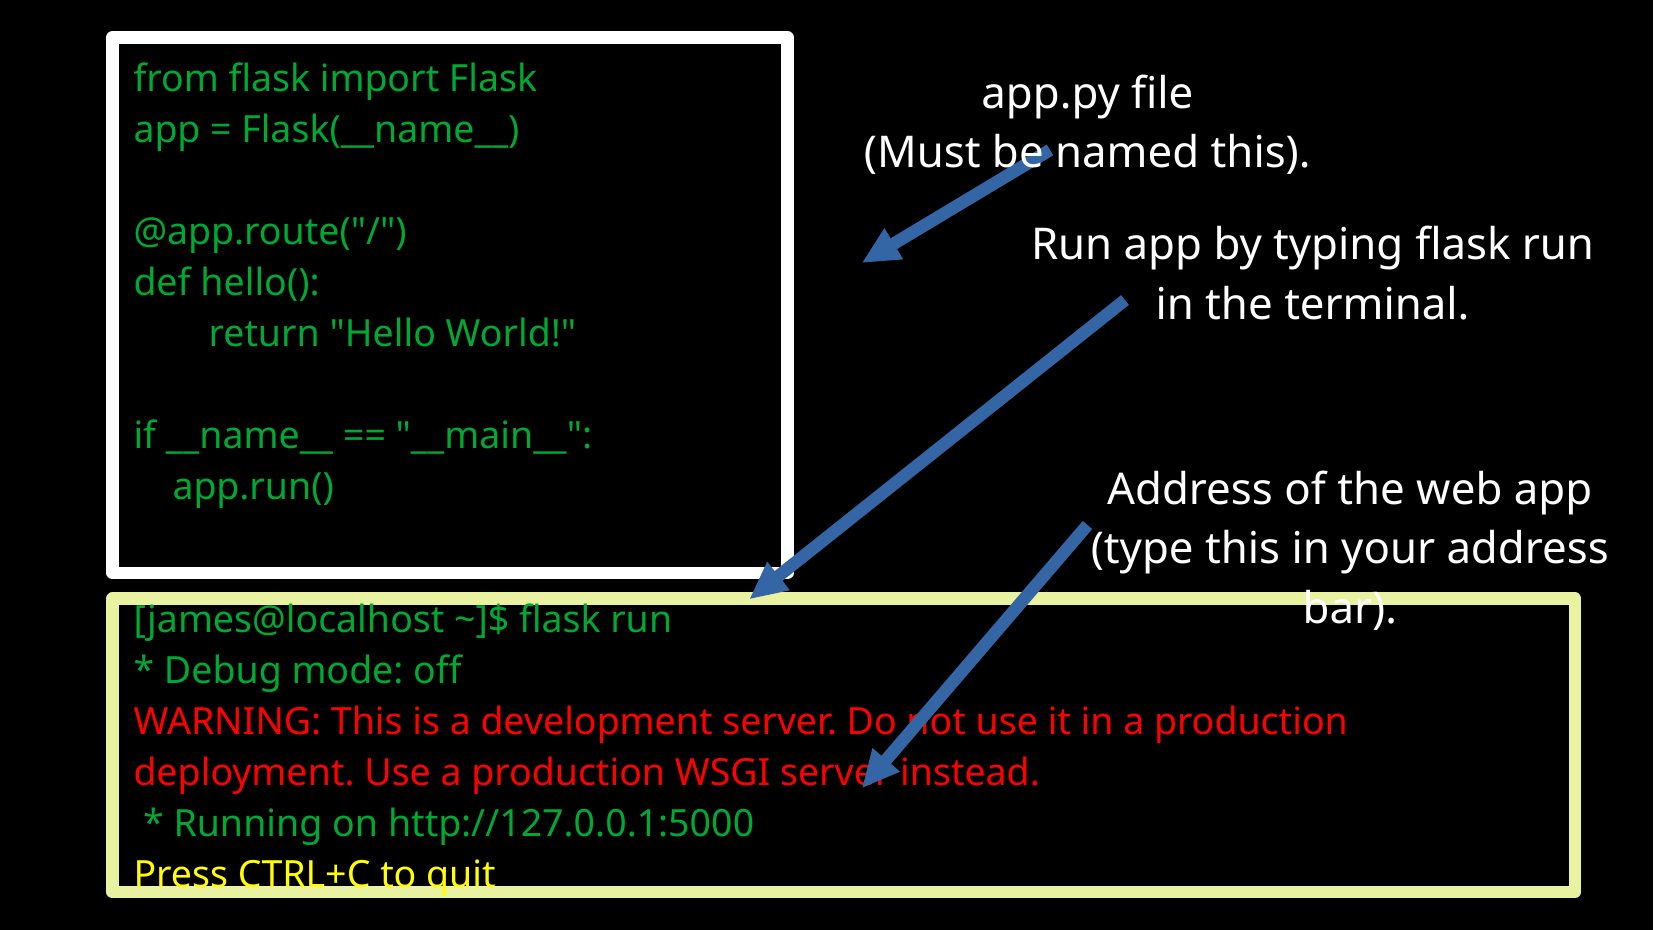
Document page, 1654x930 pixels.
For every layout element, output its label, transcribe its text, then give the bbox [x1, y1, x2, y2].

text_box app.py file (Must be named this). [787, 53, 1388, 206]
text_box Run app by typing flask run in the terminal. [1012, 205, 1613, 358]
text_box Address of the web app (type this in your address bar). [1050, 450, 1651, 602]
text_box [james@localhost ~]$ flask run * Debug mode: off WARNING: This is a development server. Do not use it in a production deployment. Use a production WSGI server instead. * Running on http://127.0.0.1:5000 Press CTRL+C to quit [112, 598, 1575, 892]
text_box from flask import Flask app = Flask(__name__) @app.route("/") def hello(): return "Hello World!" if __name__ == "__main__": app.run() [112, 37, 788, 495]
